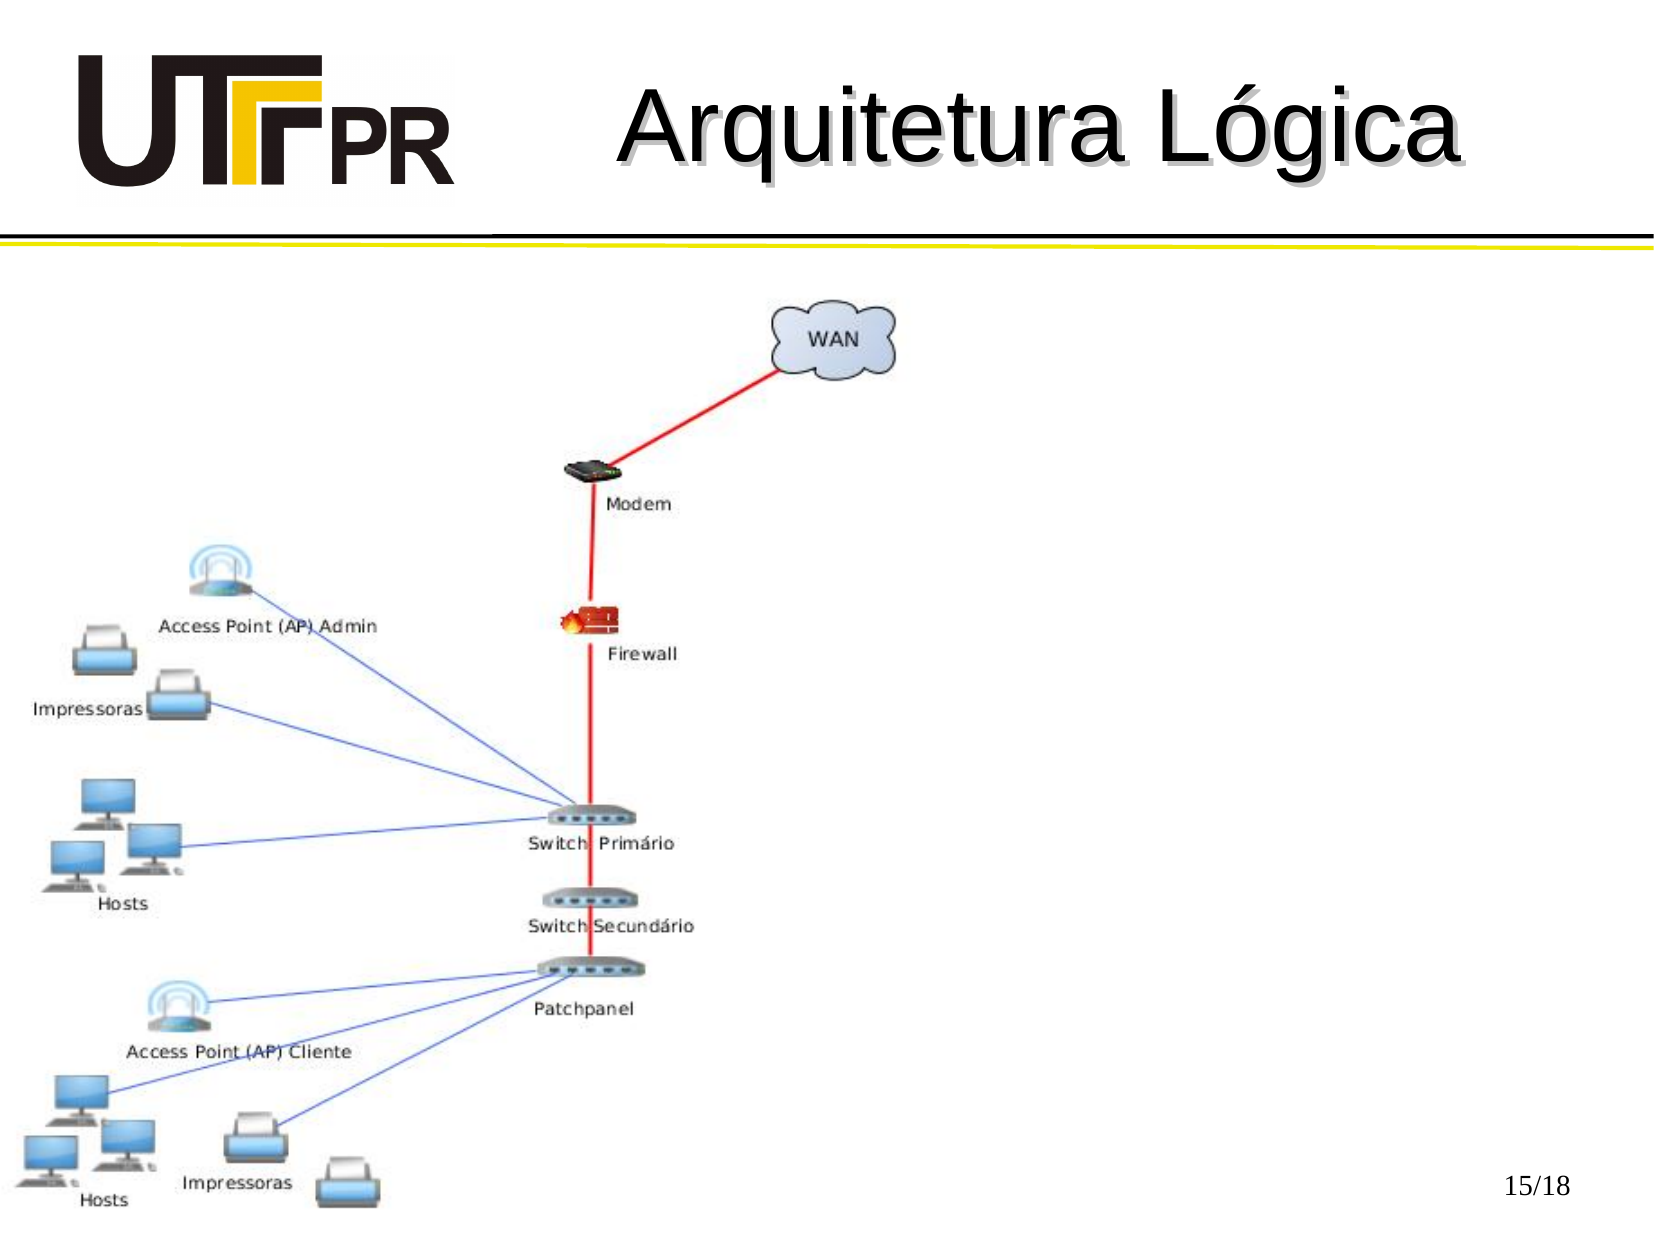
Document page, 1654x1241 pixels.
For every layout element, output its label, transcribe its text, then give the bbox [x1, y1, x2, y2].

picture [0, 271, 934, 1241]
picture [76, 55, 455, 207]
title Arquitetura Lógica [507, 49, 1571, 201]
